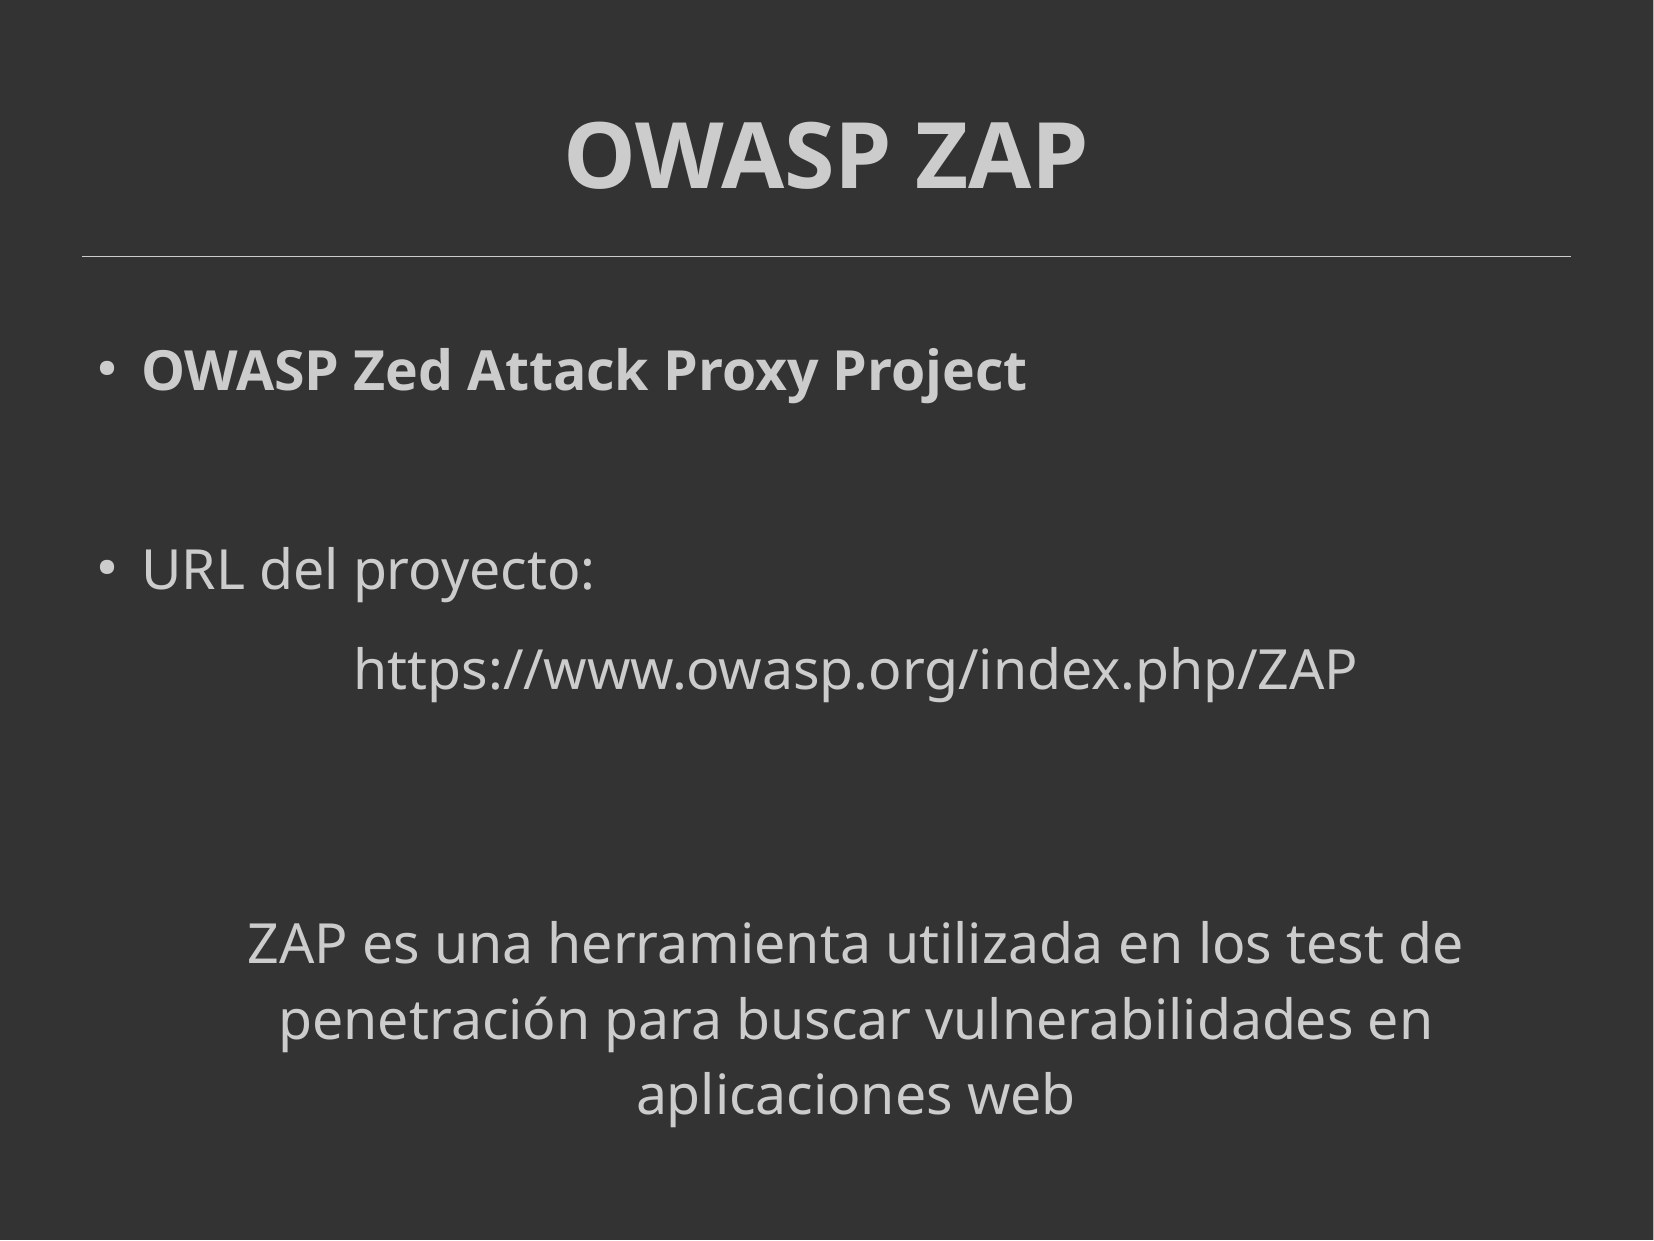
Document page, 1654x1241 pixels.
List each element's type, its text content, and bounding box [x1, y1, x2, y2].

title OWASP ZAP [82, 49, 1571, 257]
list OWASP Zed Attack Proxy Project URL del proyecto: https://www.owasp.org/index.php/ZAP ZAP es una herramienta utilizada en los test de penetración para buscar vulnerabilidades en aplicaciones web [82, 331, 1571, 1134]
